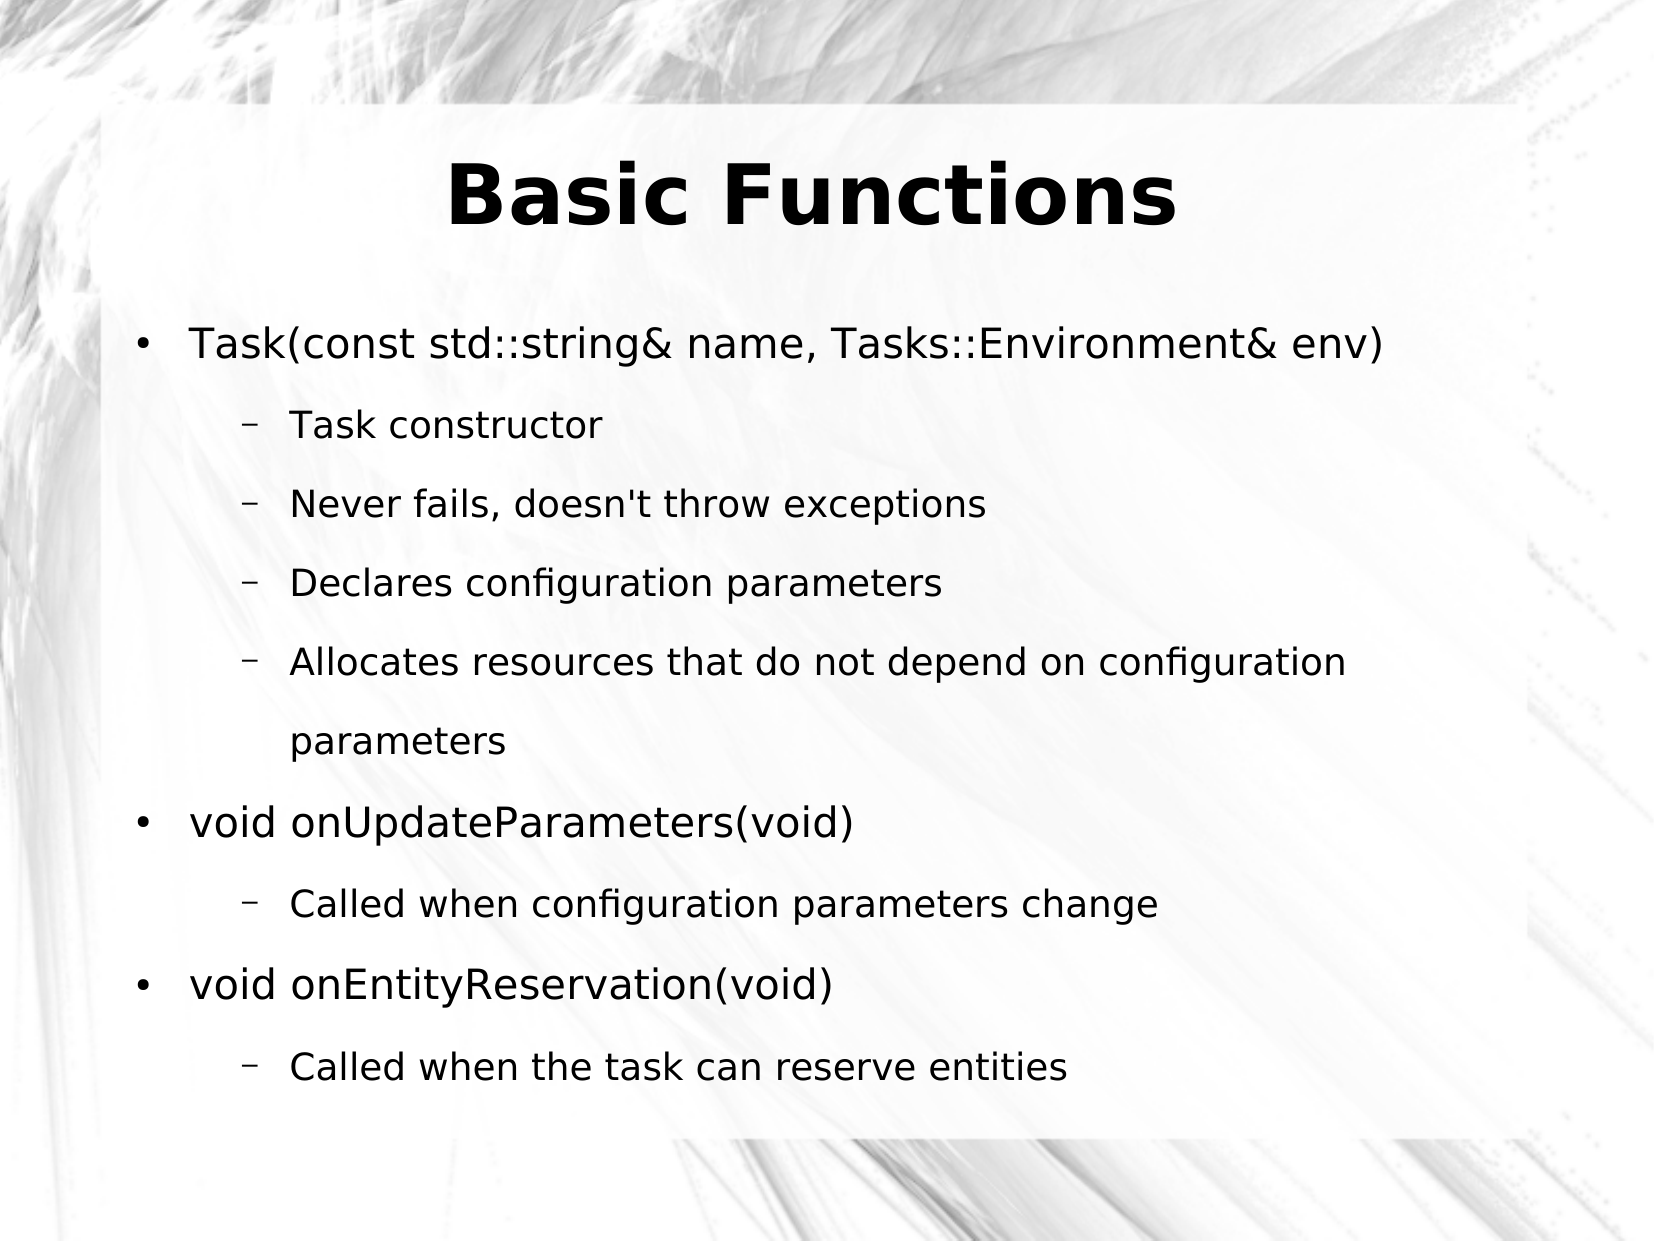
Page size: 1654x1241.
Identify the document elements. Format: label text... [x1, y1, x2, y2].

picture [0, 0, 1654, 1241]
list Task(const std::string& name, Tasks::Environment& env) Task constructor Never fails, doesn't throw exceptions Declares configuration parameters Allocates resources that do not depend on configuration parameters void onUpdateParameters(void) Called when configuration parameters change void onEntityReservation(void) Called when the task can reserve entities [118, 319, 1571, 1173]
title Basic Functions [118, 112, 1506, 281]
